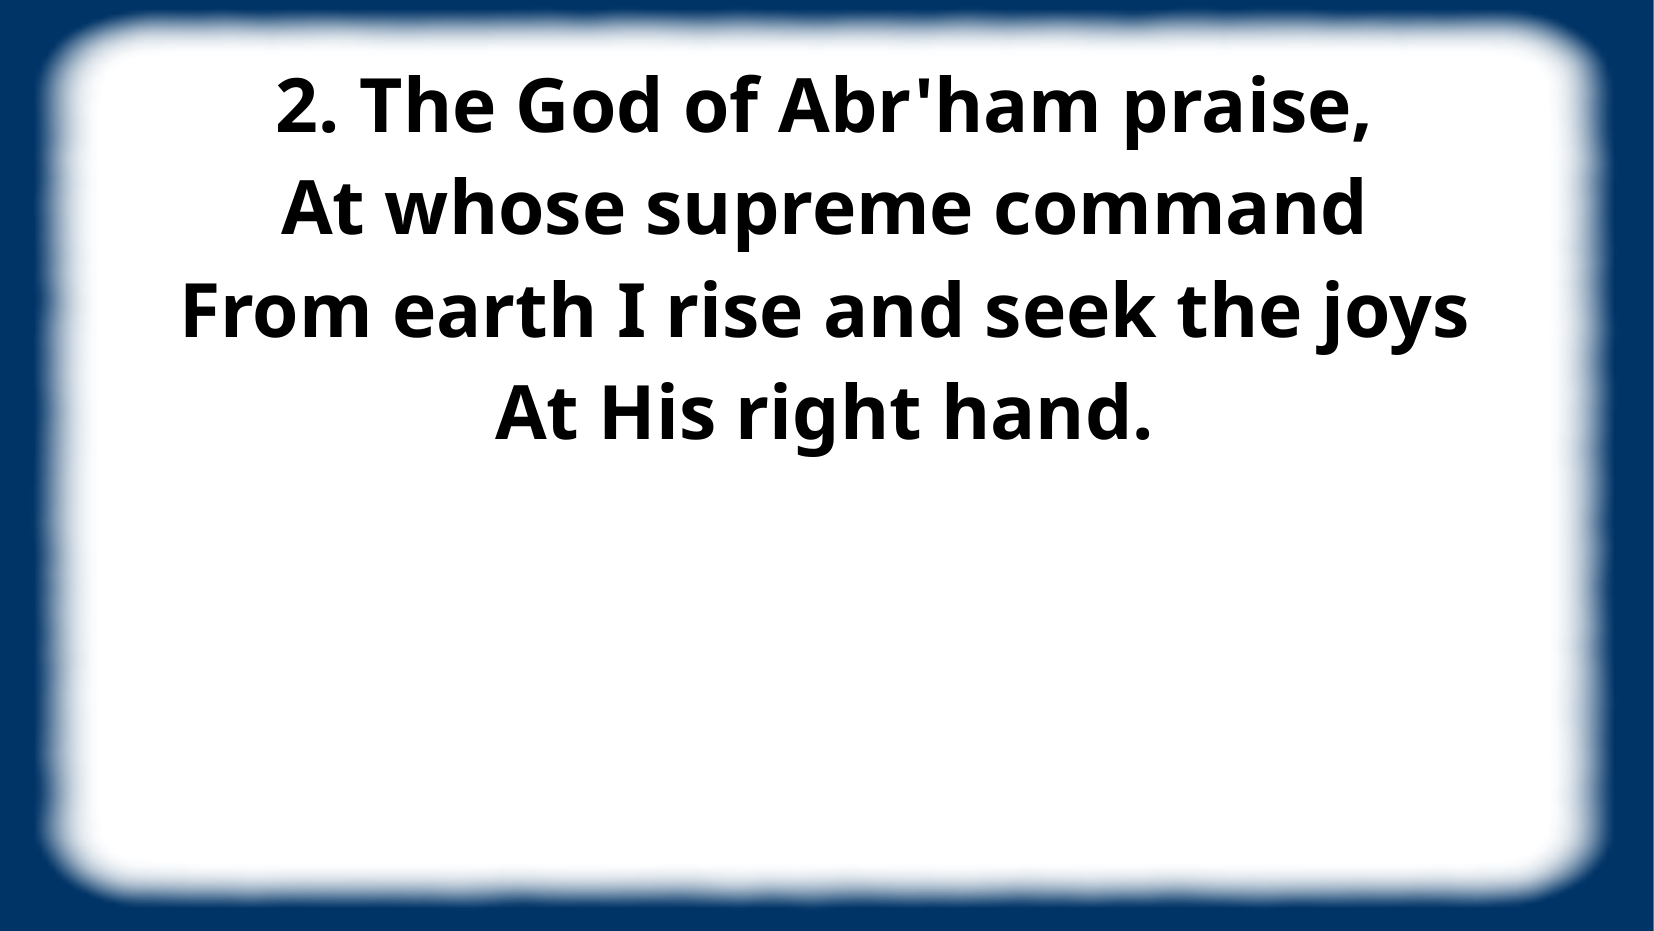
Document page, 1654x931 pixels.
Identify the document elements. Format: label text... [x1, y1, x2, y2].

text_box 2. The God of Abr'ham praise, At whose supreme command From earth I rise and seek the joys At His right hand. [105, 45, 1546, 460]
picture [0, 0, 1654, 931]
